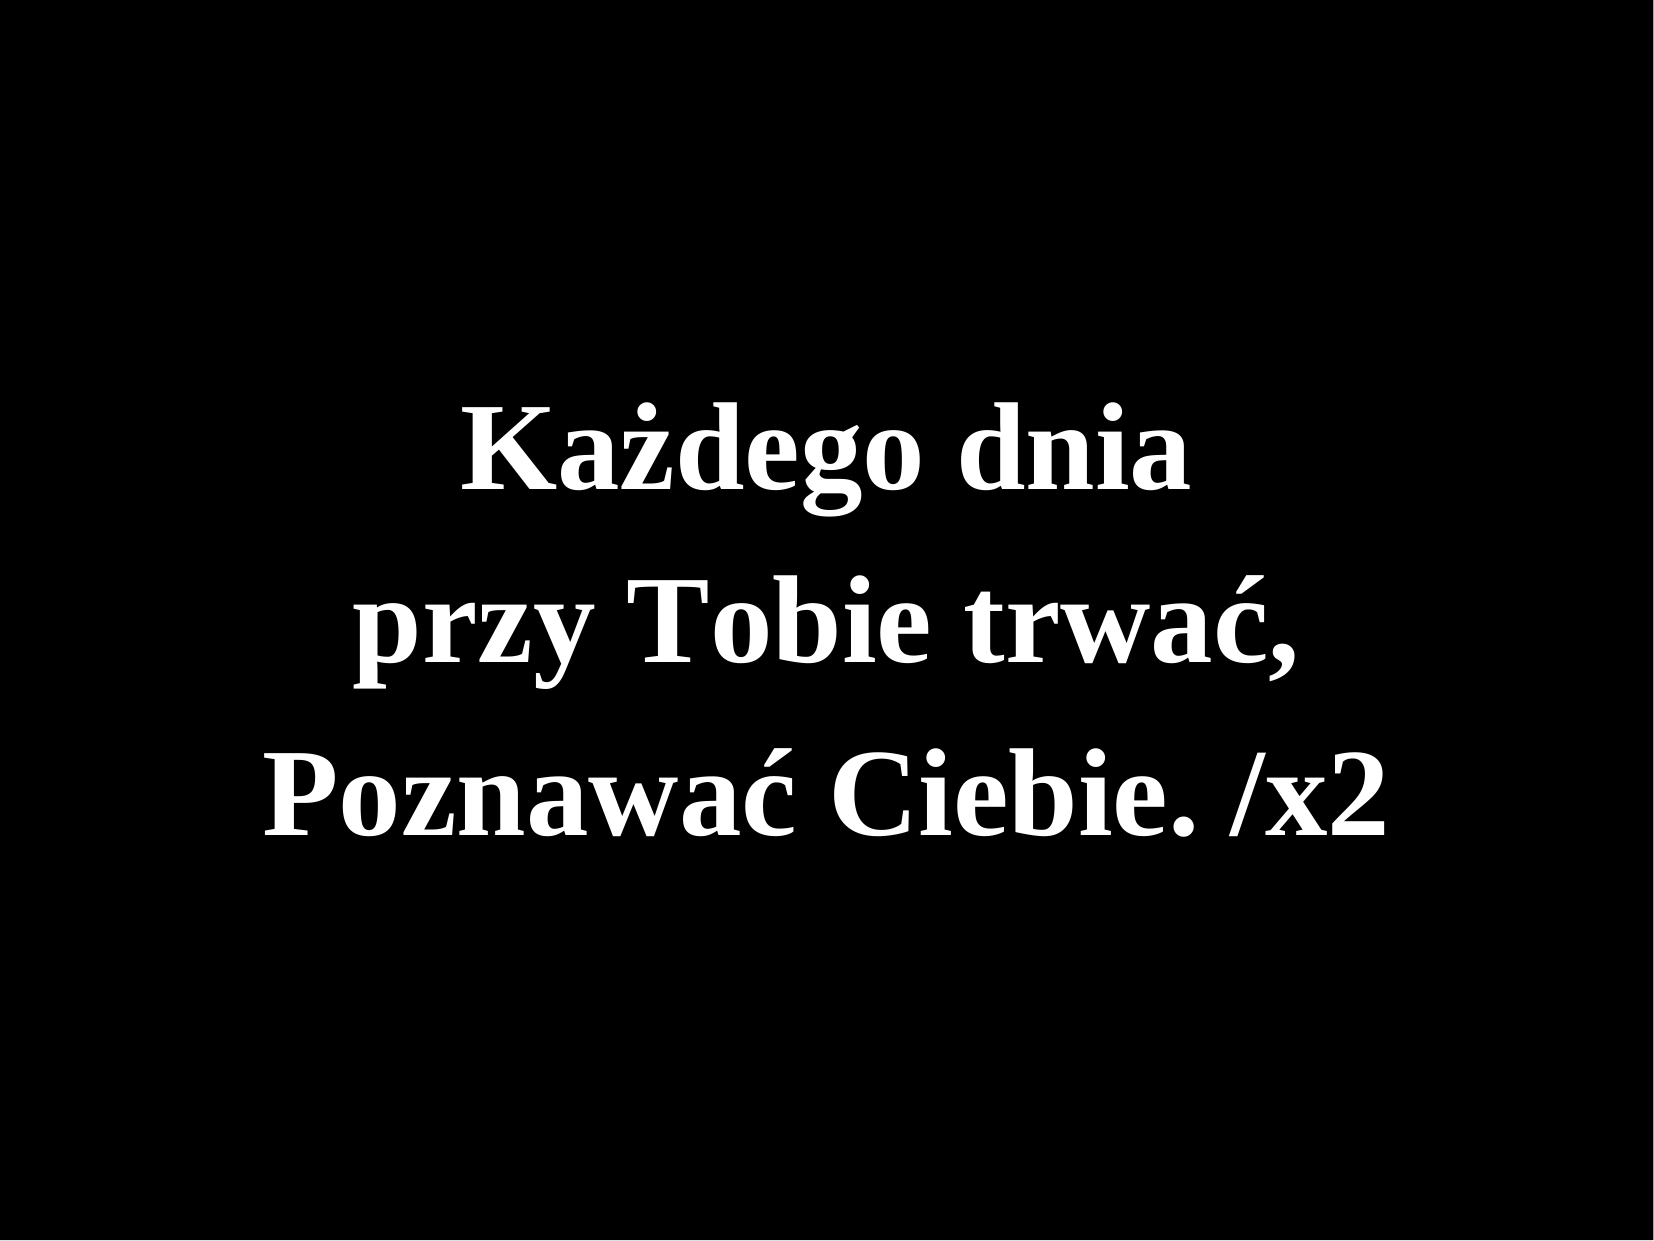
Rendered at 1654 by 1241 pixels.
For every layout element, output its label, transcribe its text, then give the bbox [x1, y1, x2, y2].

title Każdego dnia ppp przy Tobie trwać, ppp Poznawać Ciebie. /x2 [0, 0, 1654, 1241]
